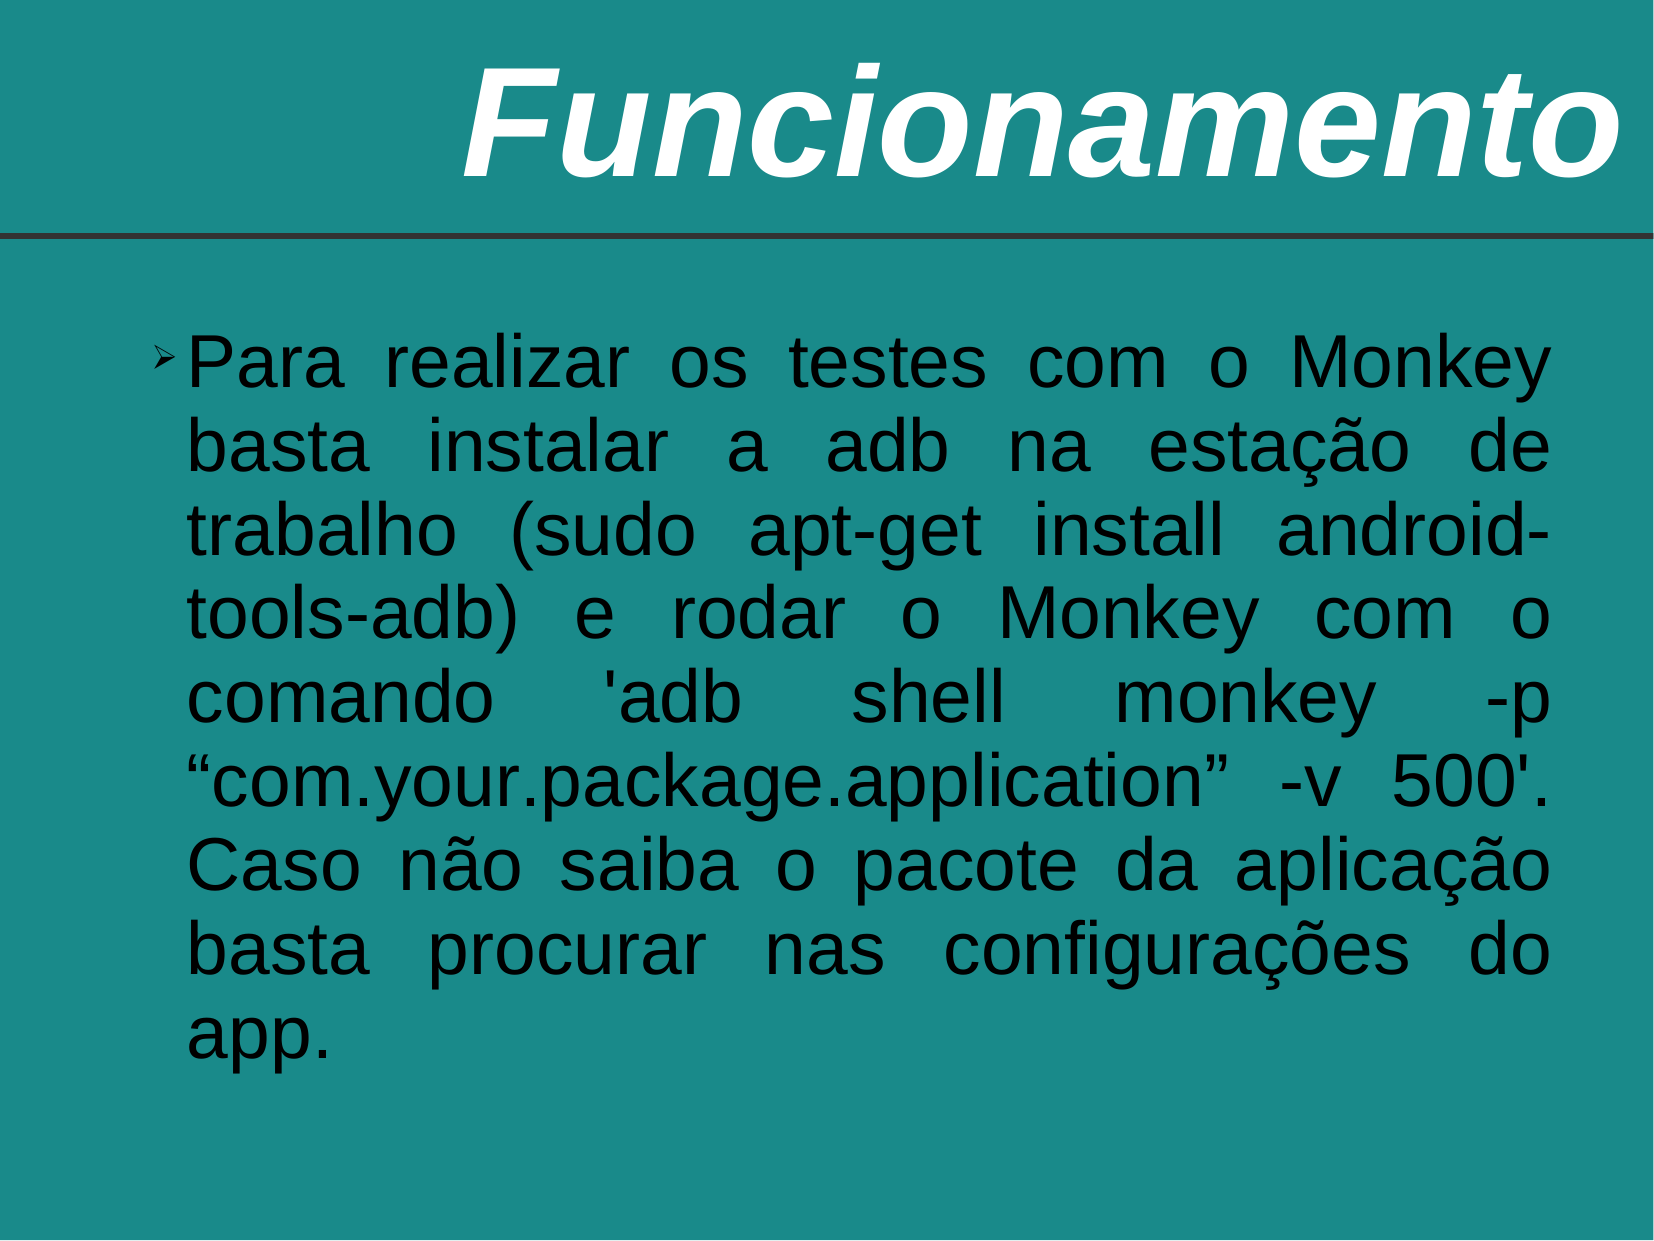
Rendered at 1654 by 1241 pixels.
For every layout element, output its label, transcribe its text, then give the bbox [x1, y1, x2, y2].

subtitle Para realizar os testes com o Monkey basta instalar a adb na estação de trabalho (sudo apt-get install android-tools-adb) e rodar o Monkey com o comando 'adb shell monkey -p “com.your.package.application” -v 500'. Caso não saiba o pacote da aplicação basta procurar nas configurações do app. [64, 318, 1553, 1075]
text_box [0, 0, 1654, 233]
text_box Funcionamento [15, 27, 1640, 218]
text_box [0, 239, 1654, 1241]
